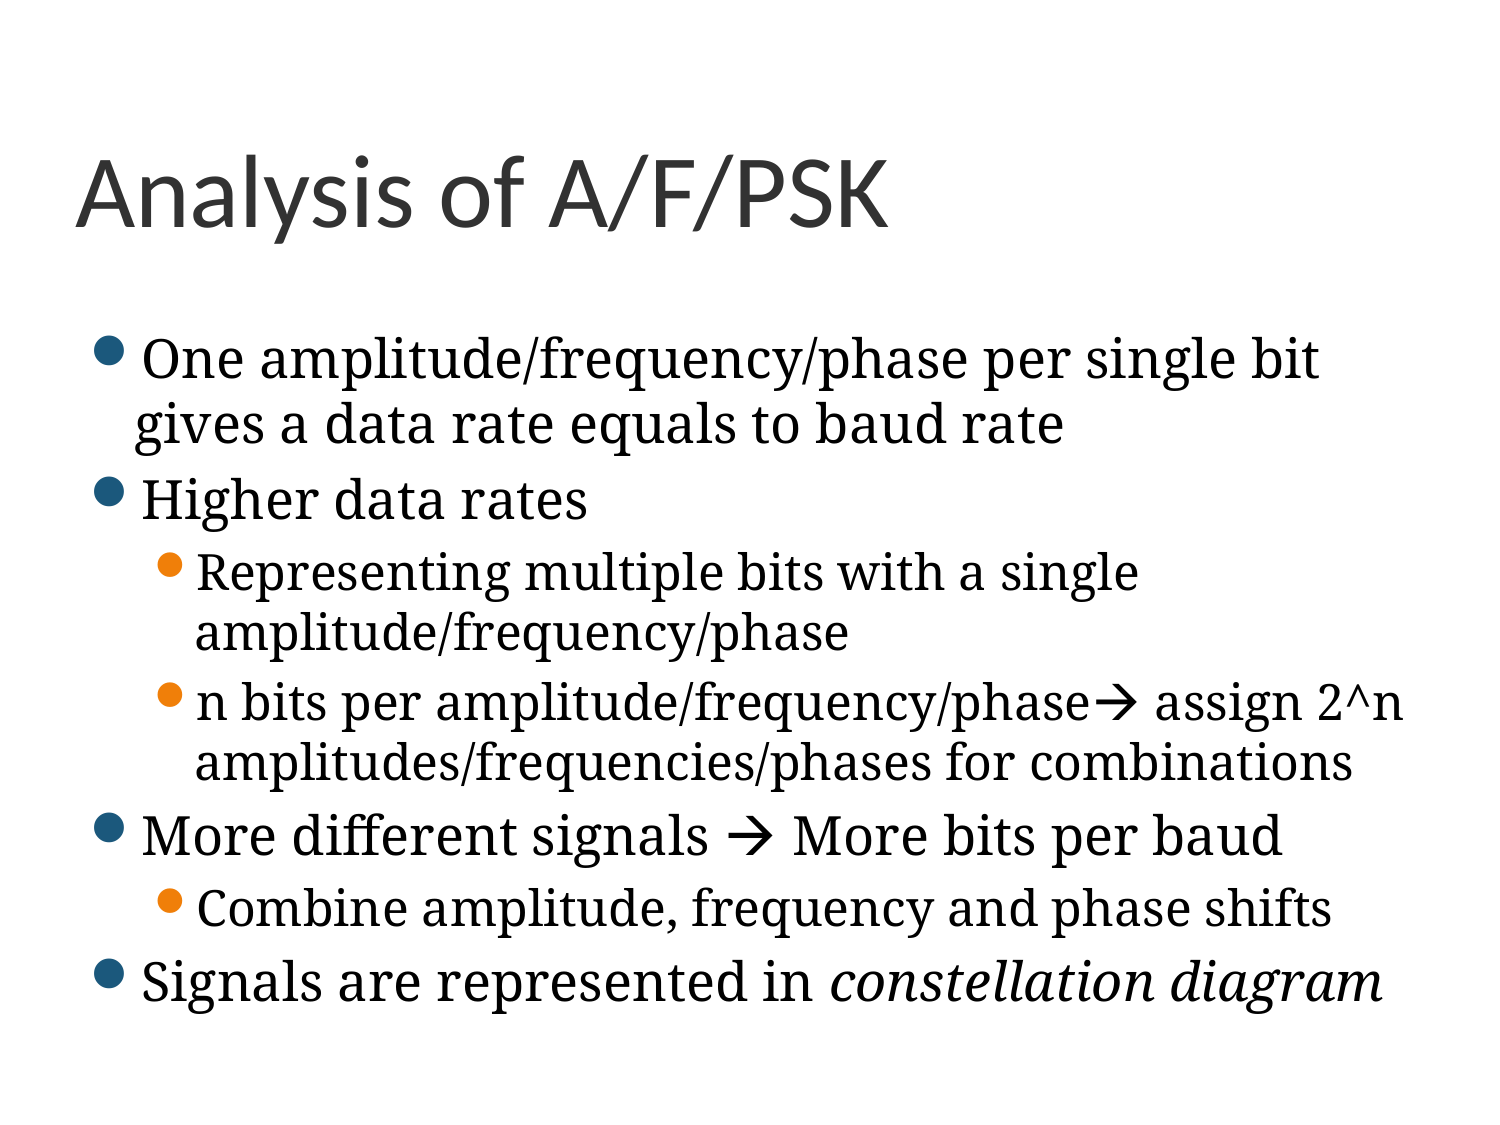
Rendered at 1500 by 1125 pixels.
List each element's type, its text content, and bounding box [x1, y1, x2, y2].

text_box One amplitude/frequency/phase per single bit gives a data rate equals to baud rate Higher data rates Representing multiple bits with a single amplitude/frequency/phase n bits per amplitude/frequency/phase assign 2^n amplitudes/frequencies/phases for combinations More different signals  More bits per baud Combine amplitude, frequency and phase shifts Signals are represented in constellation diagram [75, 317, 1426, 1111]
title Analysis of A/F/PSK [75, 115, 1426, 304]
